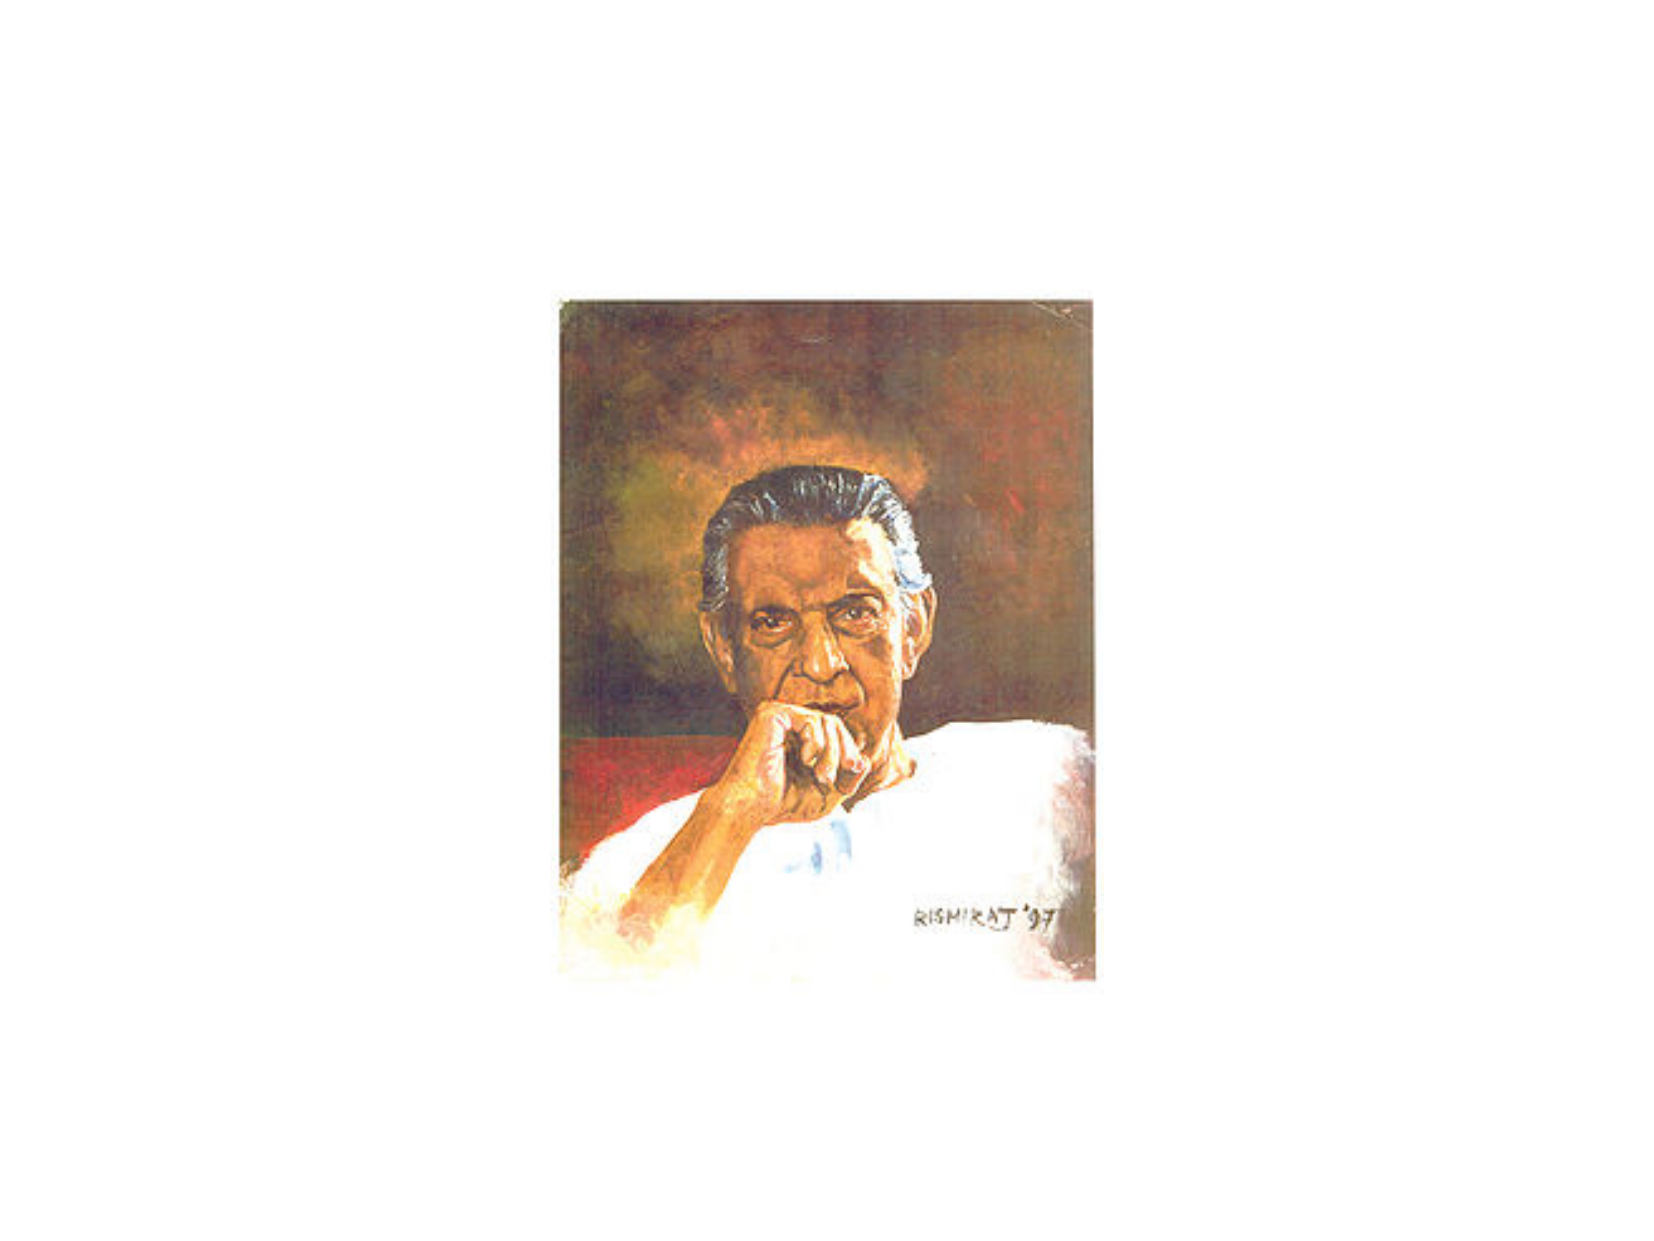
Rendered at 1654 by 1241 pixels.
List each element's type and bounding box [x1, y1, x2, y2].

picture [550, 290, 1104, 1010]
